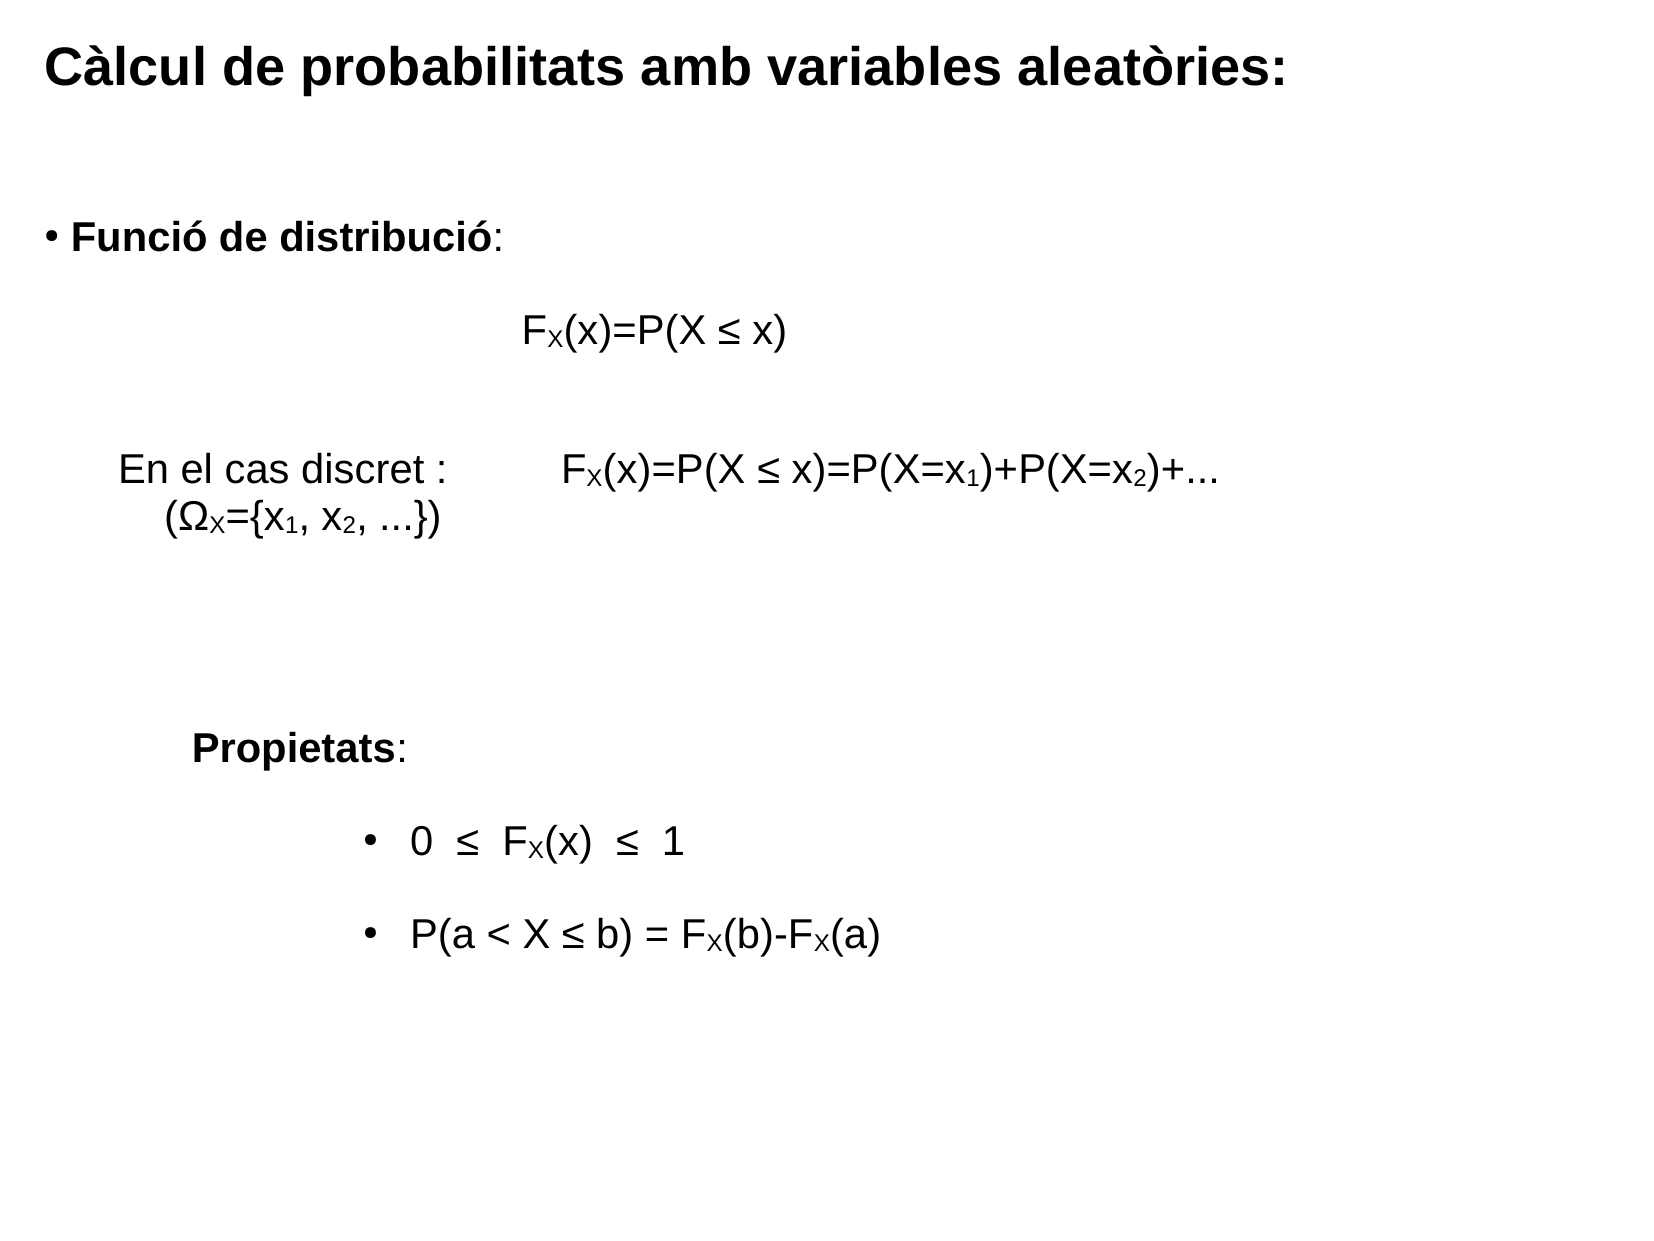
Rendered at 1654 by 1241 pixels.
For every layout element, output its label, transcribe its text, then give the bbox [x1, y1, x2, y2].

text_box Càlcul de probabilitats amb variables aleatòries: Funció de distribució: FX(x)=P(X ≤ x) En el cas discret : FX(x)=P(X ≤ x)=P(X=x1)+P(X=x2)+... (ΩX={x1, x2, ...}) Propietats: 0 ≤ FX(x) ≤ 1 P(a < X ≤ b) = FX(b)-FX(a) [29, 29, 1595, 1088]
